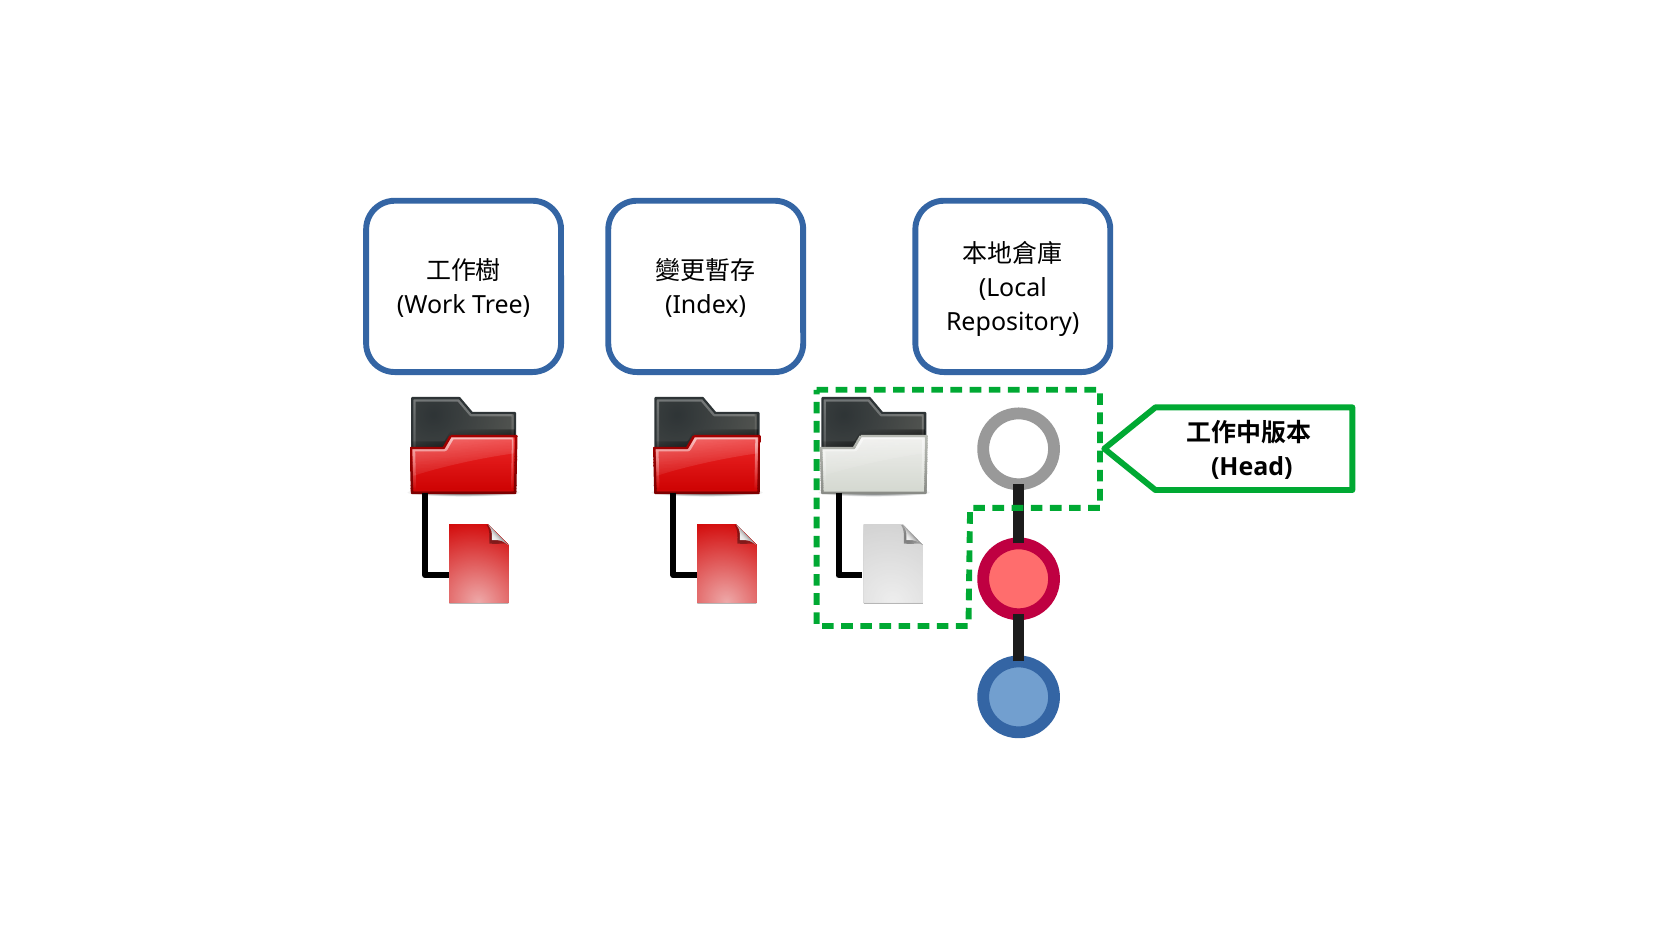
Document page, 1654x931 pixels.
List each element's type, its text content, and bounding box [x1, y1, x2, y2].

picture [434, 519, 524, 609]
text_box [983, 543, 1055, 614]
picture [406, 387, 521, 503]
picture [816, 387, 932, 503]
picture [649, 387, 765, 503]
picture [682, 519, 772, 609]
text_box [983, 661, 1055, 733]
text_box 工作樹 (Work Tree) [366, 200, 562, 373]
text_box [983, 413, 1055, 484]
text_box 工作中版本 (Head) [1169, 407, 1335, 491]
text_box 本地倉庫 (Local Repository) [915, 200, 1111, 373]
text_box 變更暫存 (Index) [608, 200, 804, 373]
picture [849, 519, 938, 609]
